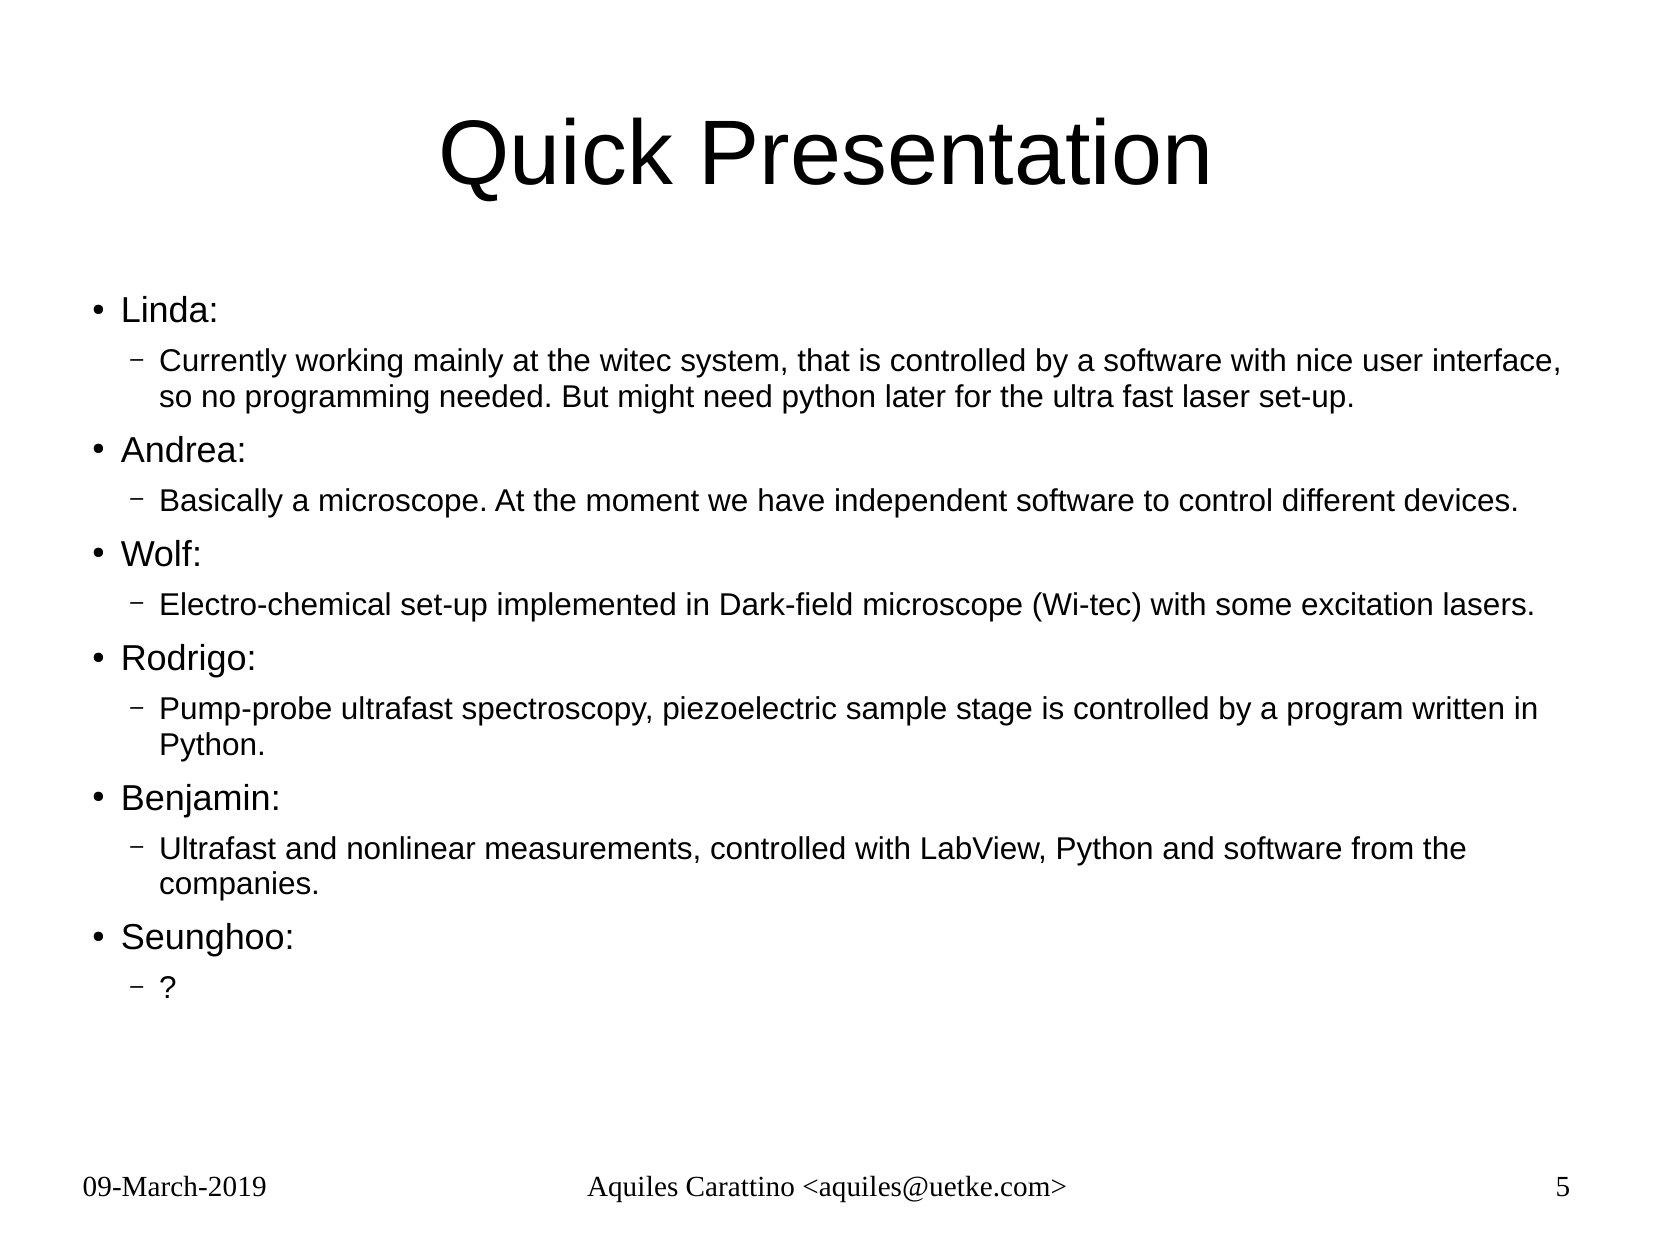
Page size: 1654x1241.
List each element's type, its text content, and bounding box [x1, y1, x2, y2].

title Quick Presentation [82, 49, 1571, 257]
list Linda: Currently working mainly at the witec system, that is controlled by a software with nice user interface, so no programming needed. But might need python later for the ultra fast laser set-up. Andrea: Basically a microscope. At the moment we have independent software to control different devices. Wolf: Electro-chemical set-up implemented in Dark-field microscope (Wi-tec) with some excitation lasers. Rodrigo: Pump-probe ultrafast spectroscopy, piezoelectric sample stage is controlled by a program written in Python. Benjamin: Ultrafast and nonlinear measurements, controlled with LabView, Python and software from the companies. Seunghoo: ? [82, 290, 1571, 1010]
